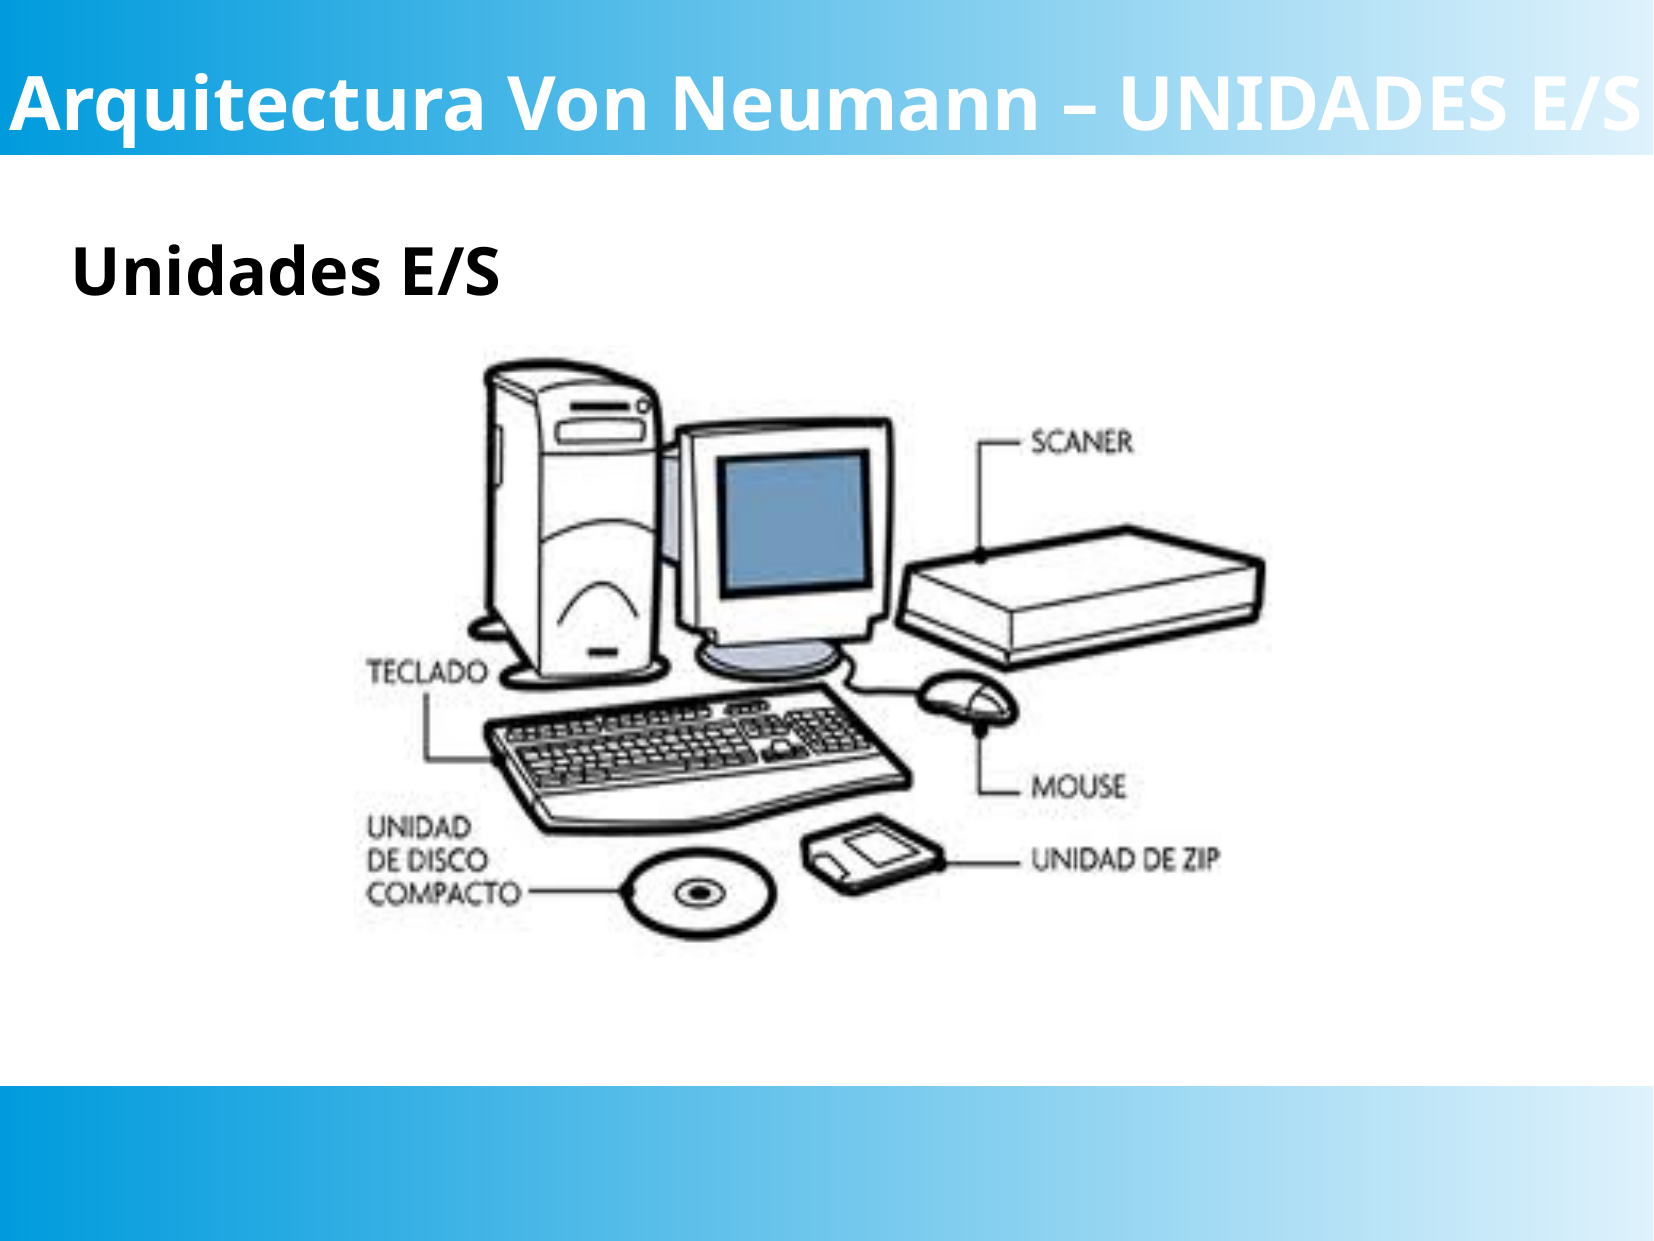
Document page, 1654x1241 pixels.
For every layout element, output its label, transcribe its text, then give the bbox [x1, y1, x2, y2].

title Arquitectura Von Neumann – UNIDADES E/S [0, 0, 1654, 205]
list Unidades E/S [70, 224, 1465, 1075]
picture [354, 345, 1276, 957]
